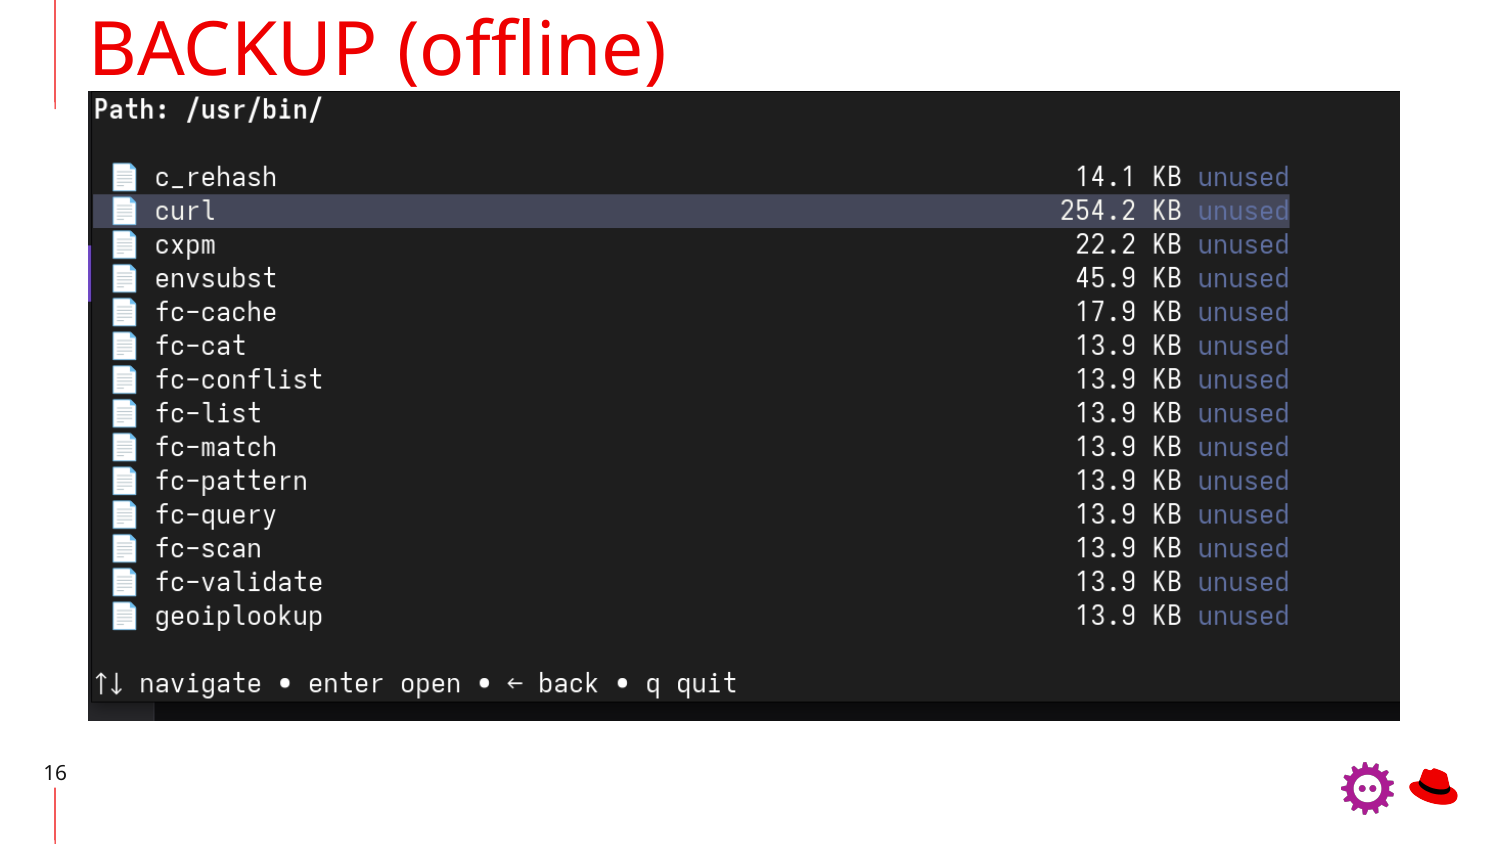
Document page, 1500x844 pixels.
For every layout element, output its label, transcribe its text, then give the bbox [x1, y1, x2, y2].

picture [88, 91, 1400, 722]
picture [1409, 768, 1458, 805]
title BACKUP (offline) [88, 0, 889, 91]
picture [1341, 762, 1394, 815]
slide_number <number> [21, 774, 89, 788]
